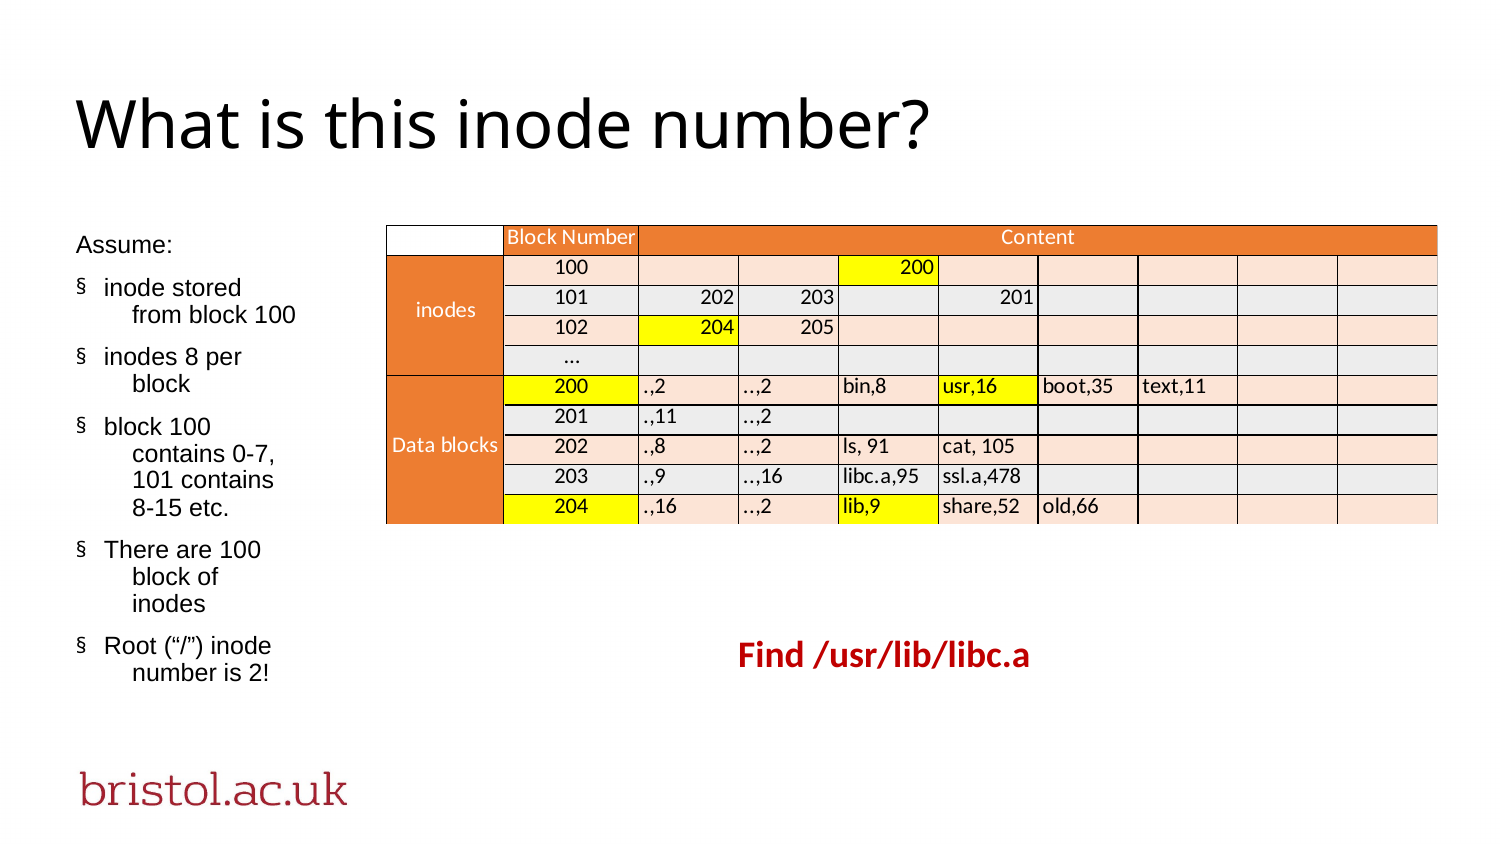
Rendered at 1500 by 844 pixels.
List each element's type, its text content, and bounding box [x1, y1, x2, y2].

text_box Find /usr/lib/libc.a [723, 622, 1049, 683]
title What is this inode number? [60, 44, 1440, 209]
chart [385, 225, 1439, 526]
list Assume: inode stored from block 100 inodes 8 per block block 100 contains 0-7, 101 contains 8-15 etc. There are 100 block of inodes Root (“/”) inode number is 2! [60, 224, 313, 708]
